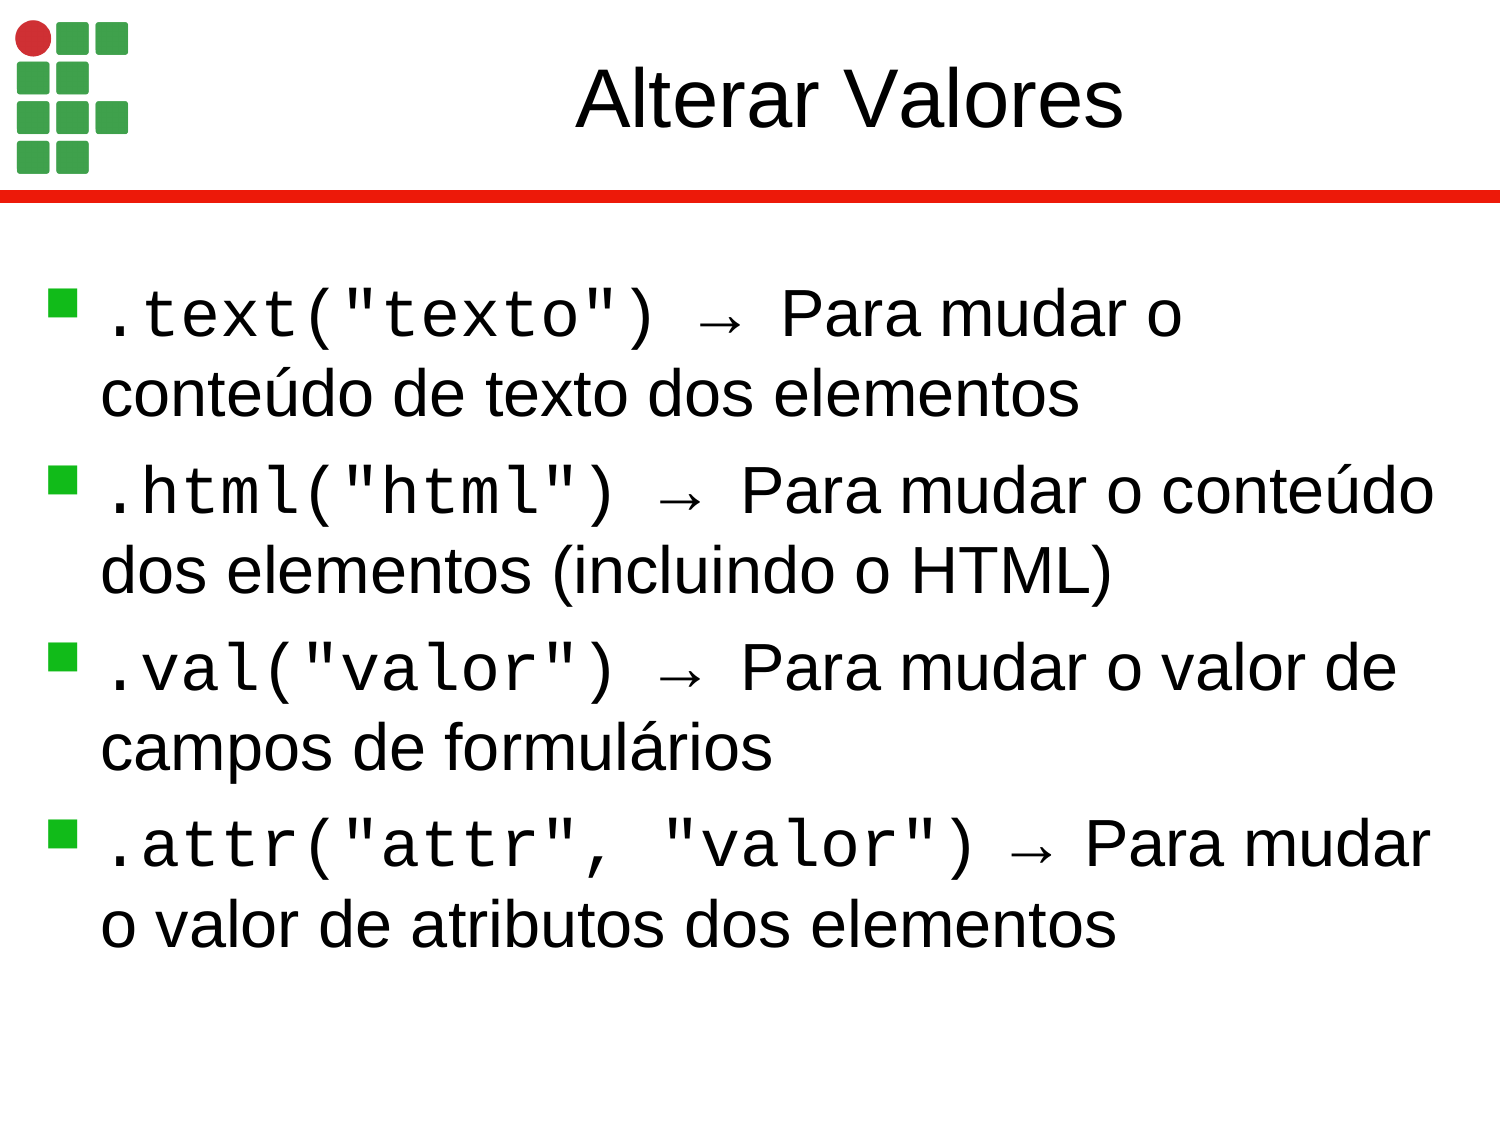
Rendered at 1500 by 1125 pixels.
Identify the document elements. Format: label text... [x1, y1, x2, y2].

title Alterar Valores [230, 0, 1471, 202]
picture [14, 16, 130, 178]
list .text(″texto″) → Para mudar o conteúdo de texto dos elementos .html(″html″) → Para mudar o conteúdo dos elementos (incluindo o HTML) .val(″valor″) → Para mudar o valor de campos de formulários .attr(″attr″, ″valor″) → Para mudar o valor de atributos dos elementos [29, 207, 1471, 1087]
